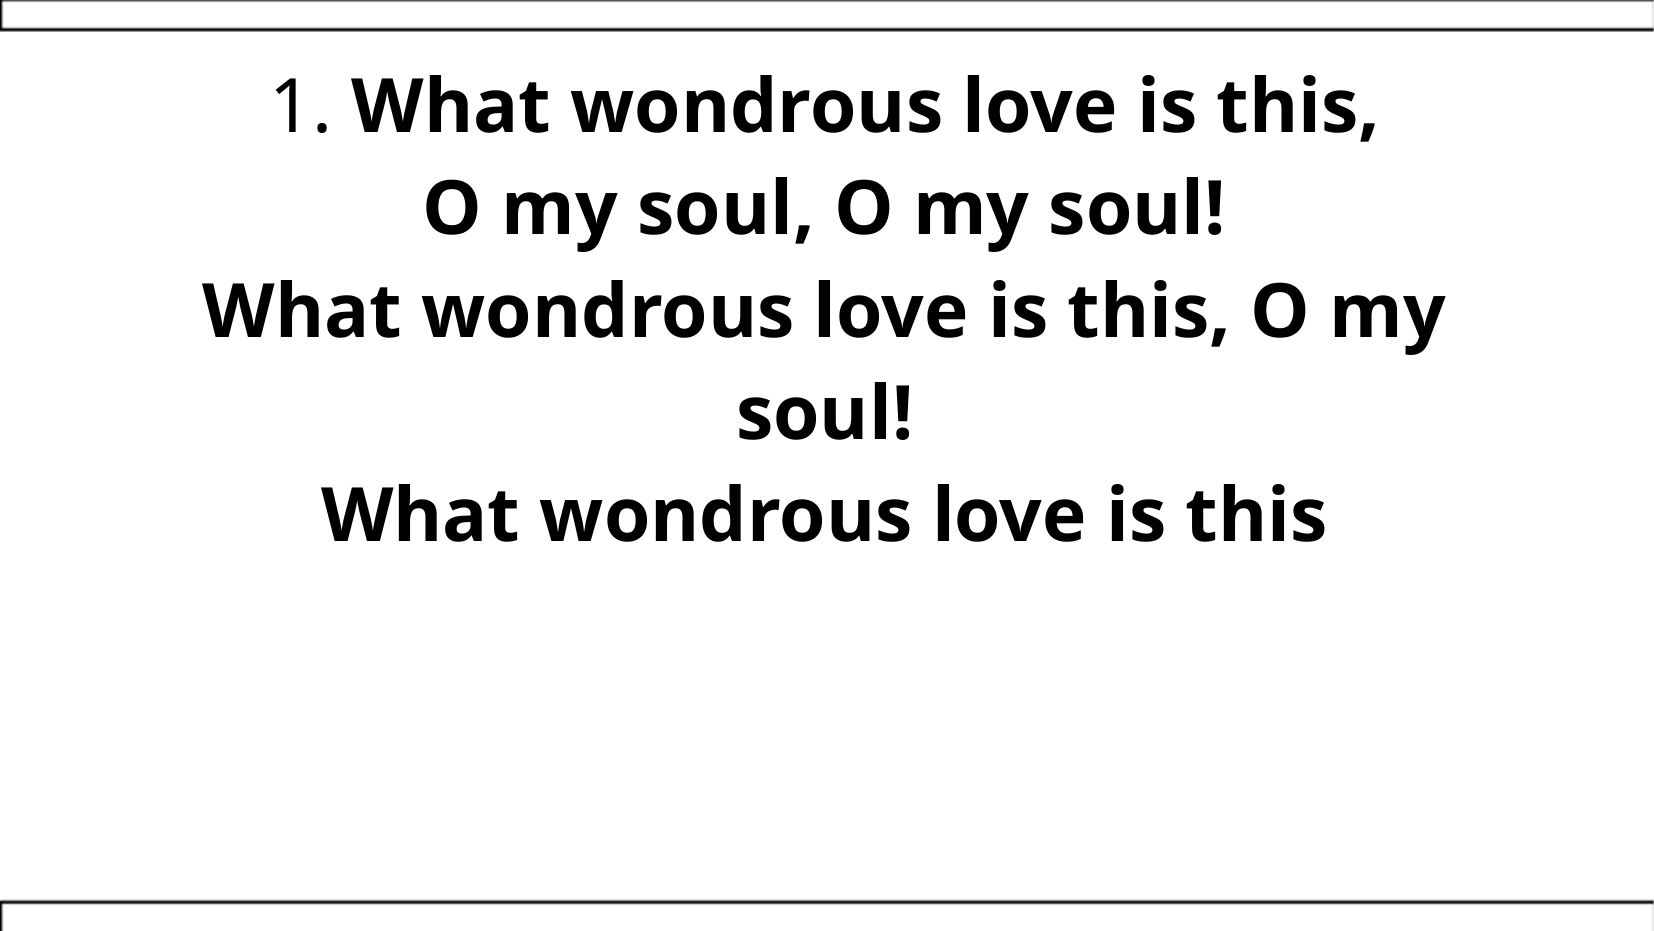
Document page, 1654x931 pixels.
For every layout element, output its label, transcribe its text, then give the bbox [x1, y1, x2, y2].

text_box 1. What wondrous love is this, O my soul, O my soul! What wondrous love is this, O my soul! What wondrous love is this [90, 45, 1561, 511]
picture [0, 0, 1654, 931]
